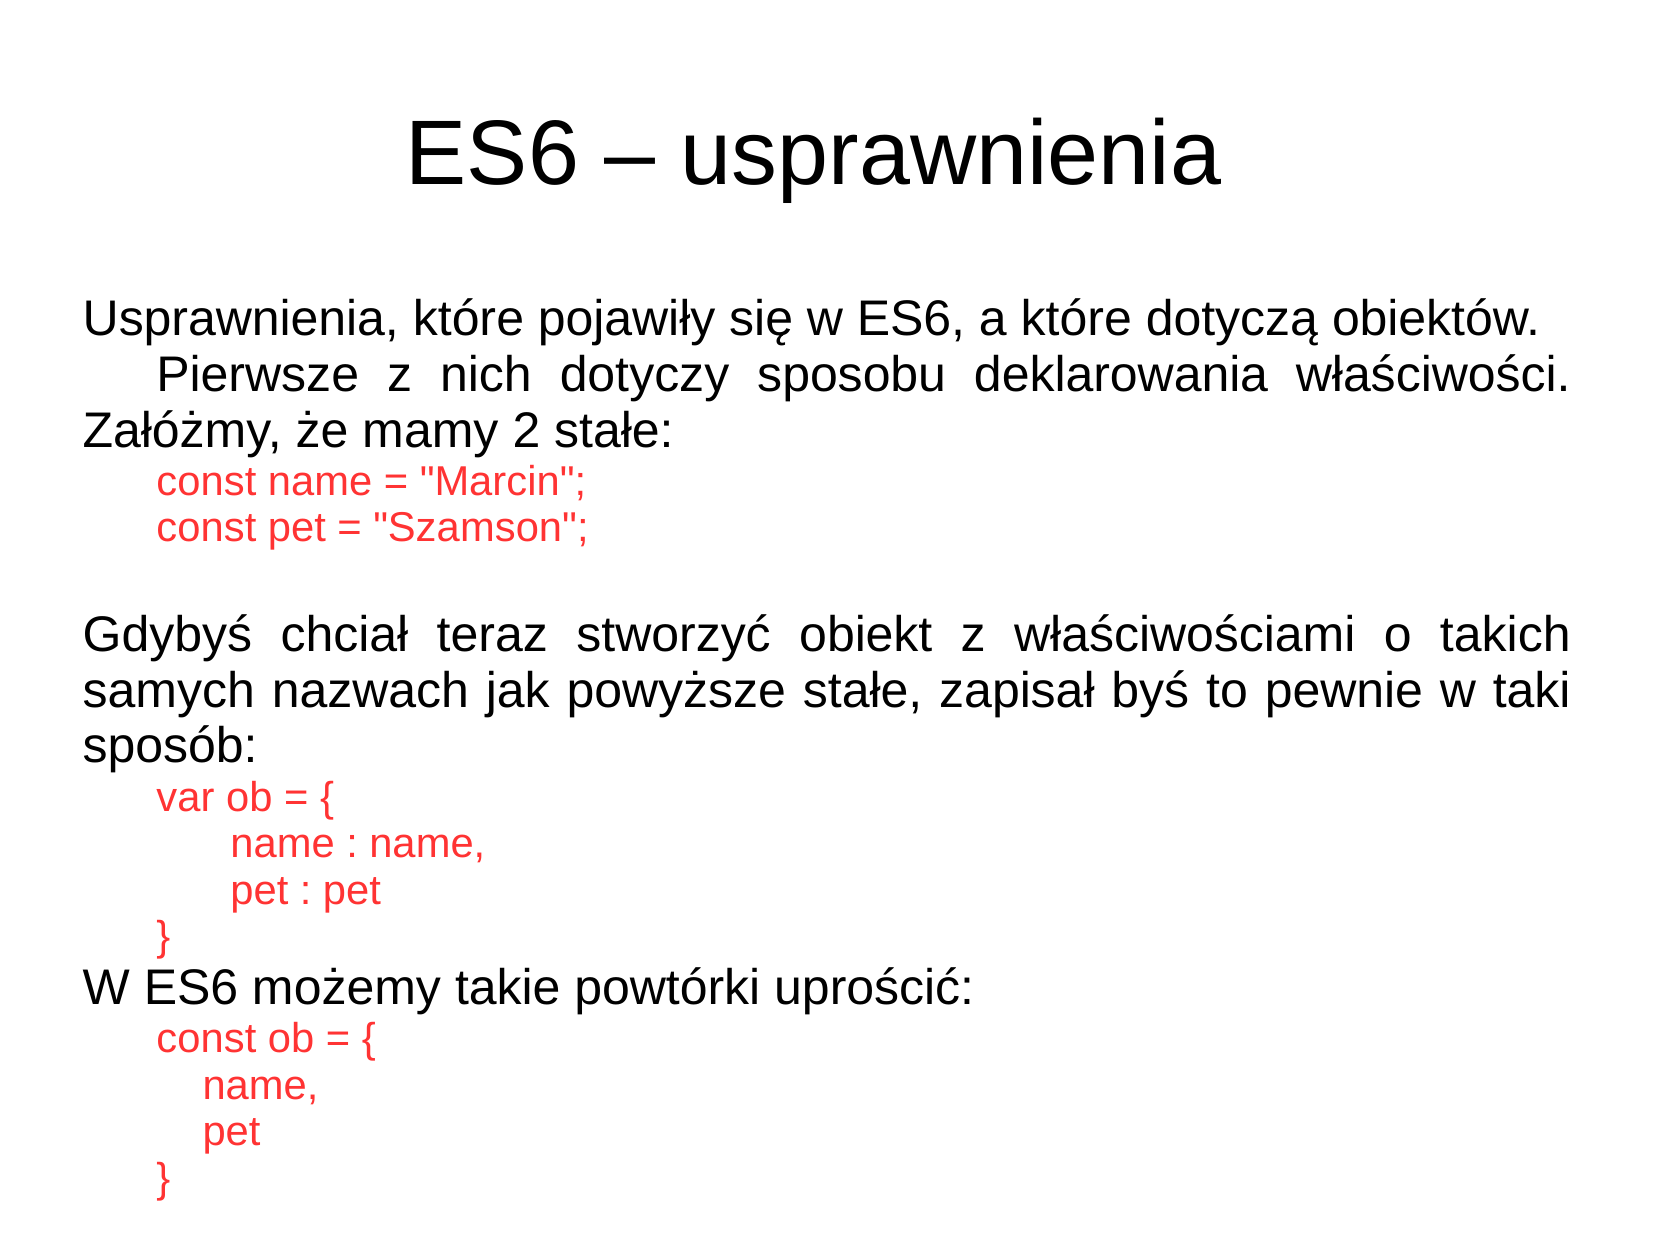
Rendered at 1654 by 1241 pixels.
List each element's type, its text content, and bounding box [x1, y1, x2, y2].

subtitle Usprawnienia, które pojawiły się w ES6, a które dotyczą obiektów. Pierwsze z nich dotyczy sposobu deklarowania właściwości. Załóżmy, że mamy 2 stałe: const name = "Marcin"; const pet = "Szamson"; Gdybyś chciał teraz stworzyć obiekt z właściwościami o takich samych nazwach jak powyższe stałe, zapisał byś to pewnie w taki sposób: var ob = { name : name, pet : pet } W ES6 możemy takie powtórki uprościć: const ob = { name, pet } [82, 290, 1571, 1205]
title ES6 – usprawnienia [82, 49, 1571, 257]
